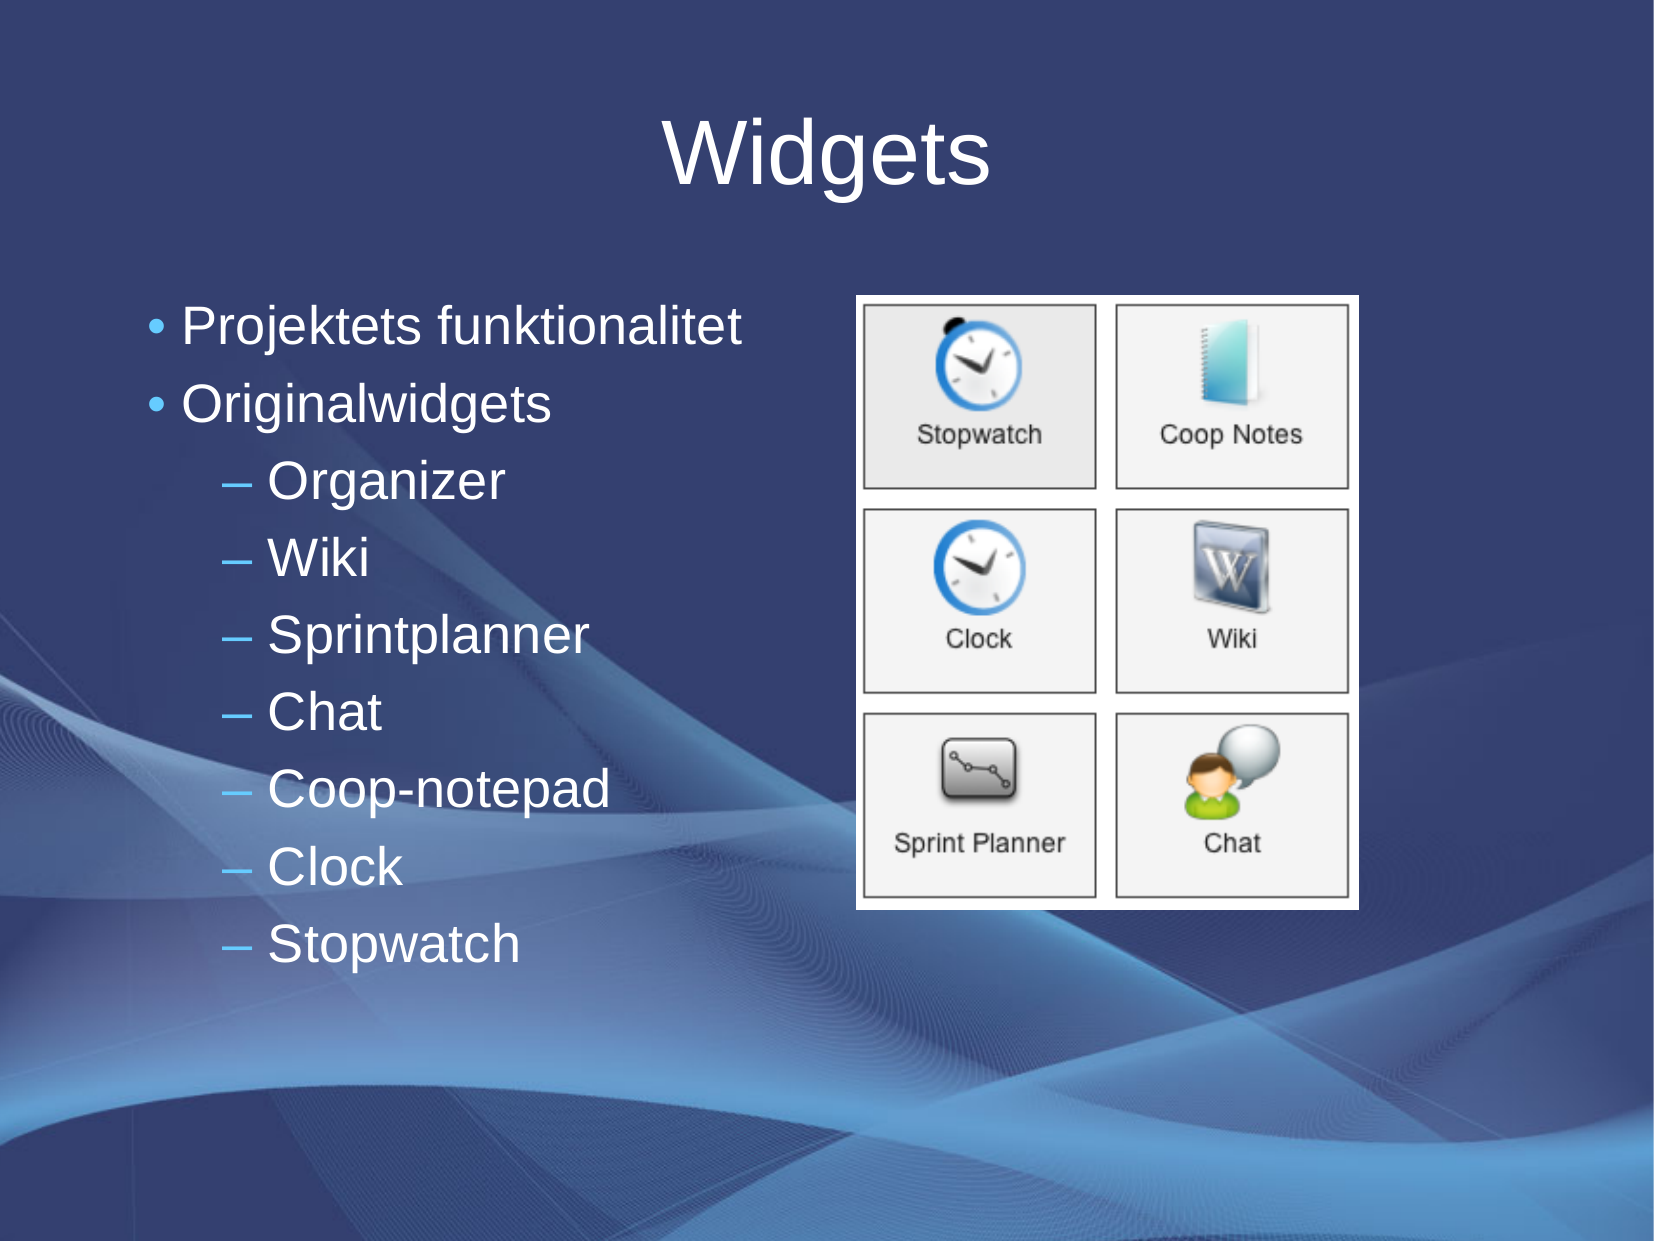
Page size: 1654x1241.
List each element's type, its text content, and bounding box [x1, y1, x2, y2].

picture [0, 0, 1654, 1241]
text_box Projektets funktionalitet Originalwidgets Organizer Wiki Sprintplanner Chat Coop-notepad Clock Stopwatch [147, 295, 1565, 975]
title Widgets [82, 56, 1571, 249]
